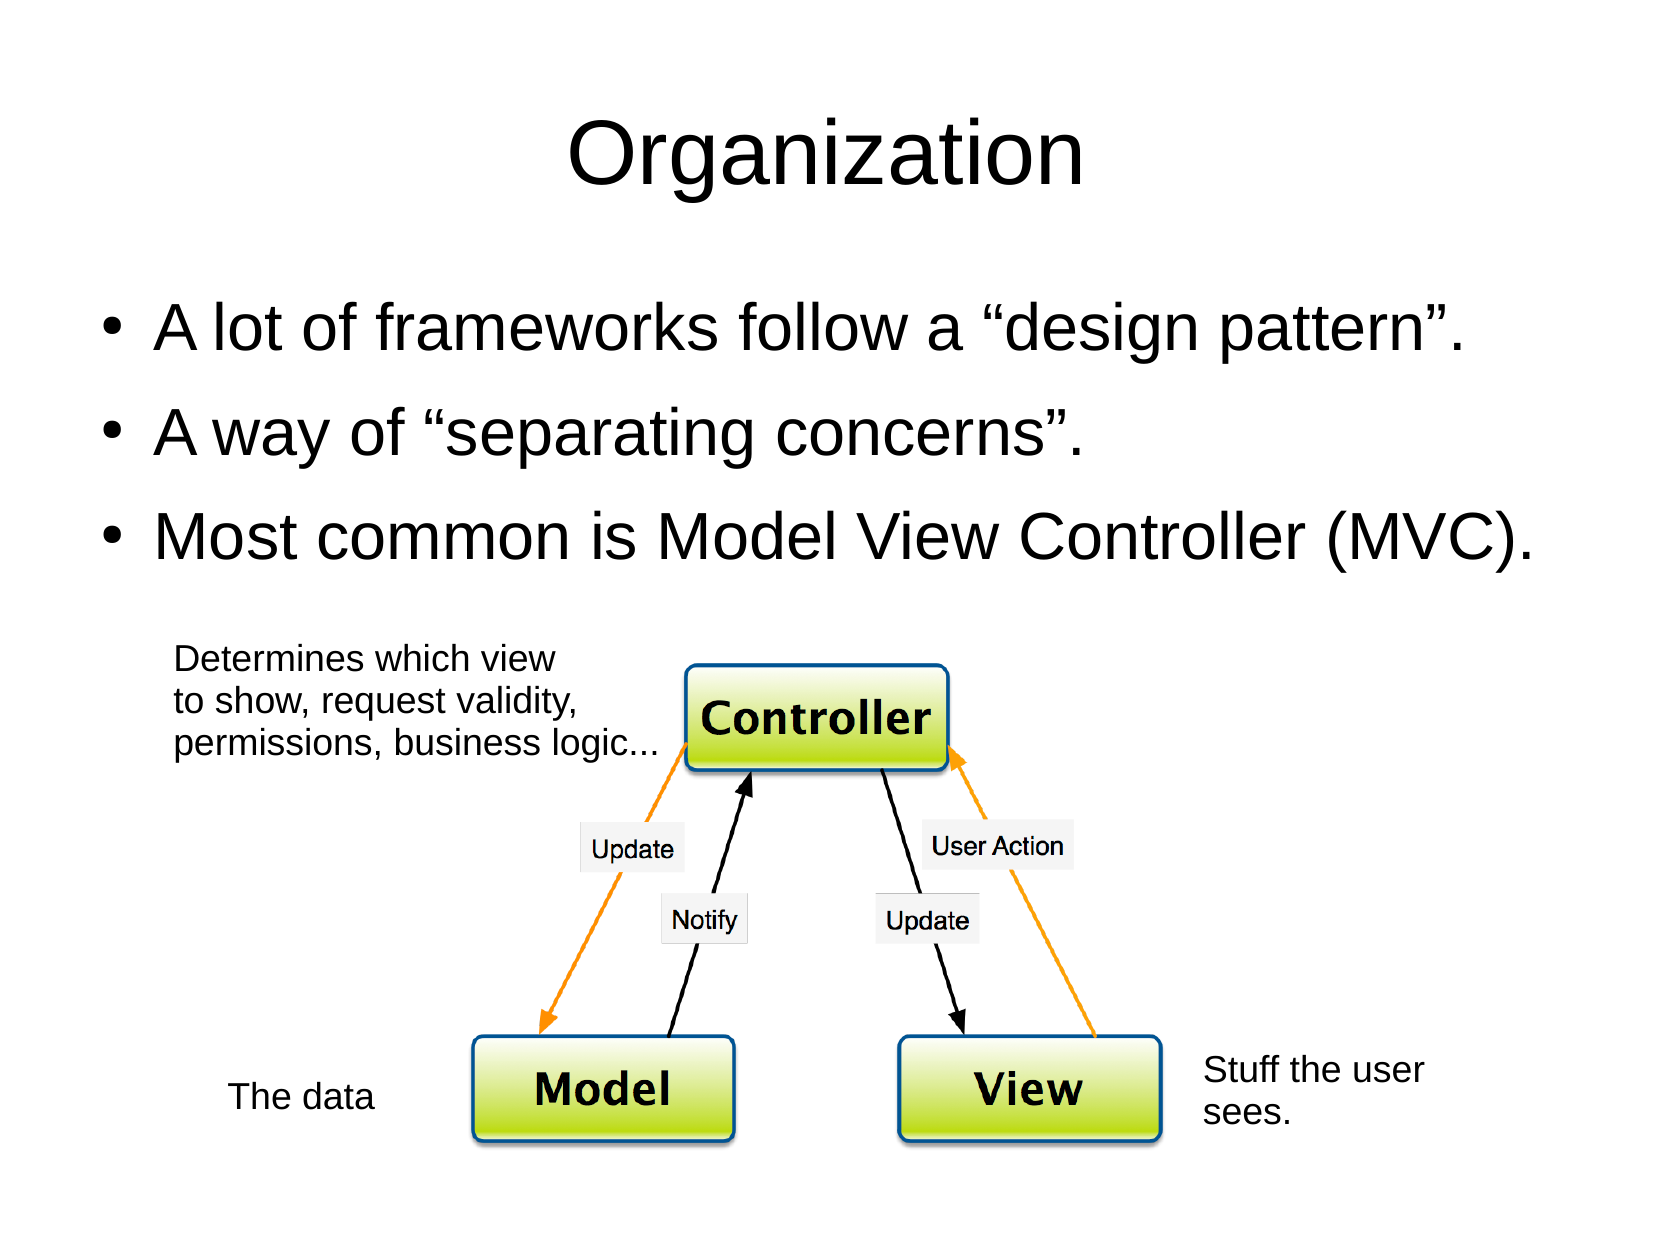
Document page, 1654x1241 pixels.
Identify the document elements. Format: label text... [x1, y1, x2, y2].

title Organization [82, 49, 1571, 257]
text_box Stuff the user sees. [1188, 1041, 1441, 1141]
text_box Determines which view to show, request validity, permissions, business logic... [158, 630, 676, 771]
picture [445, 640, 1186, 1171]
text_box The data [212, 1068, 391, 1126]
list A lot of frameworks follow a “design pattern”. A way of “separating concerns”. Most common is Model View Controller (MVC). [82, 290, 1571, 1010]
